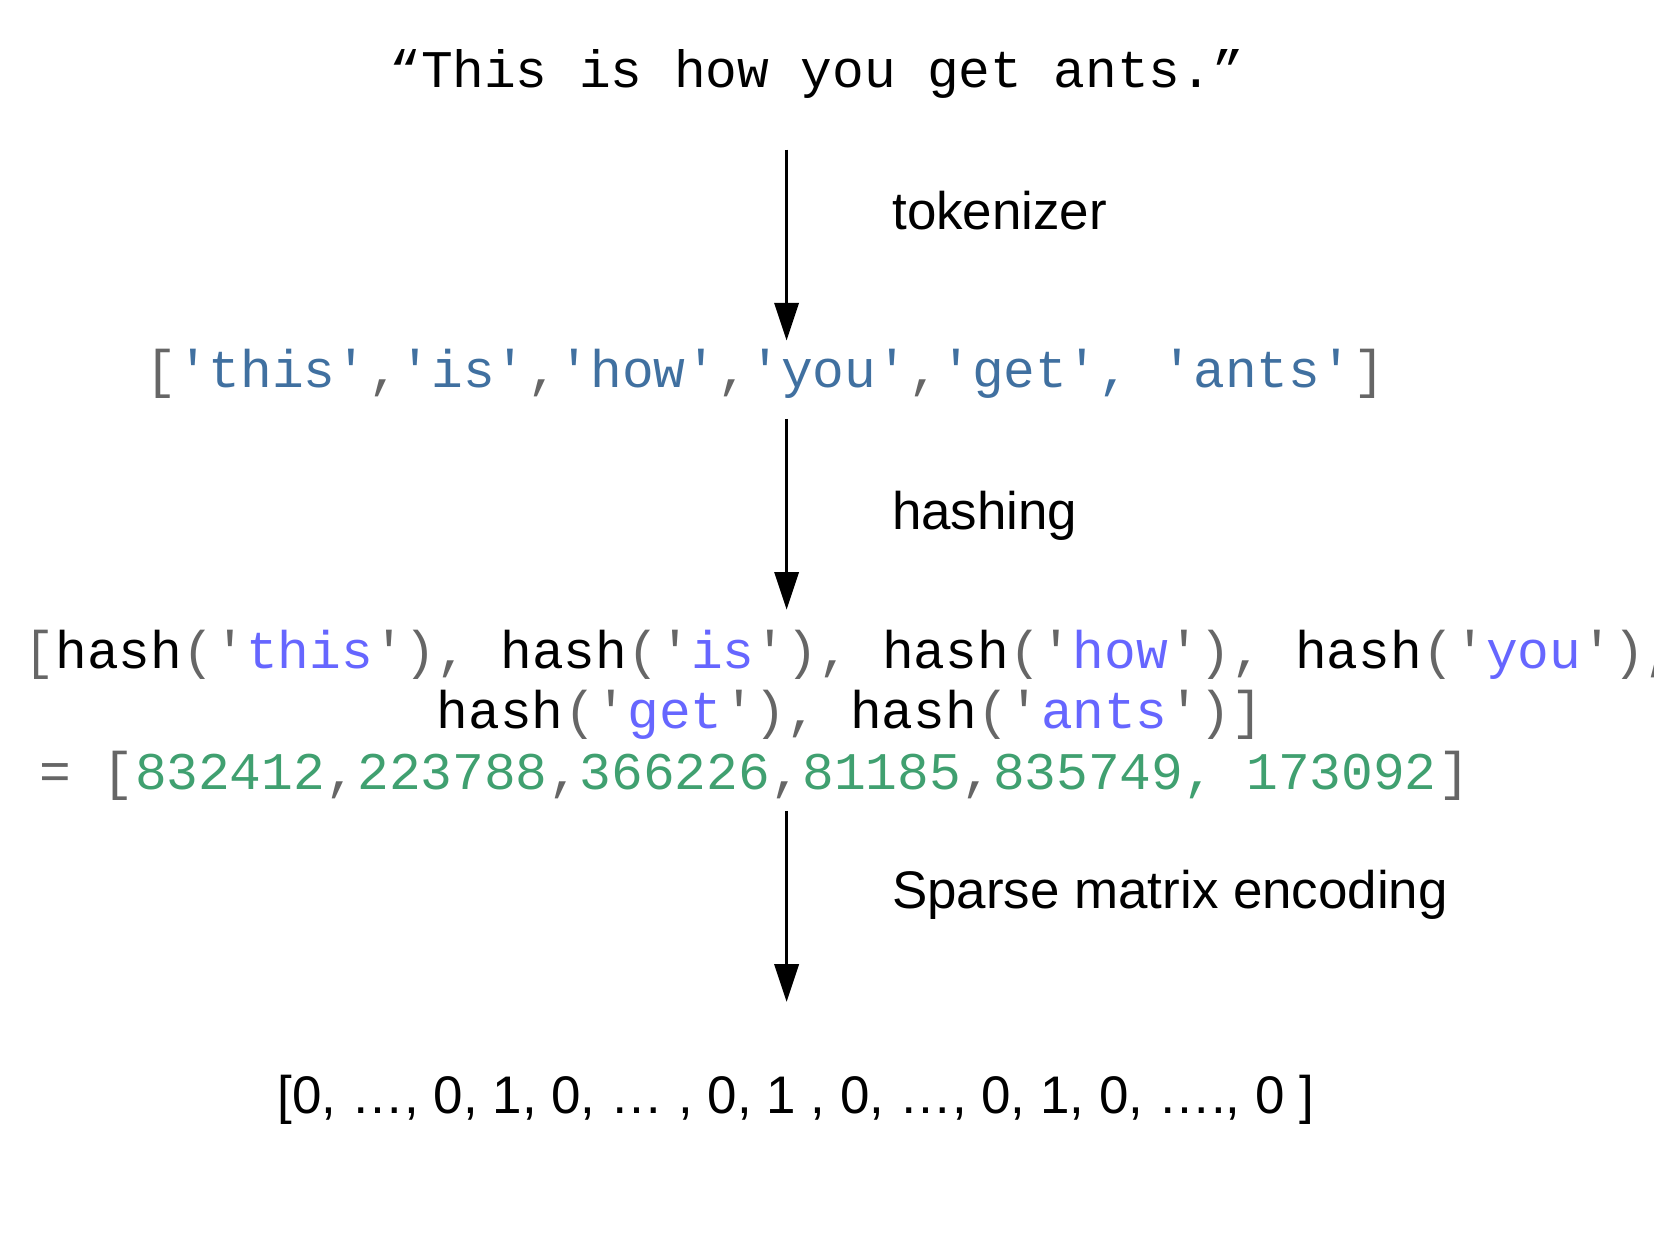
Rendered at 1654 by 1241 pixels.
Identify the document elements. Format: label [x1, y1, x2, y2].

picture [34, 49, 1654, 1126]
